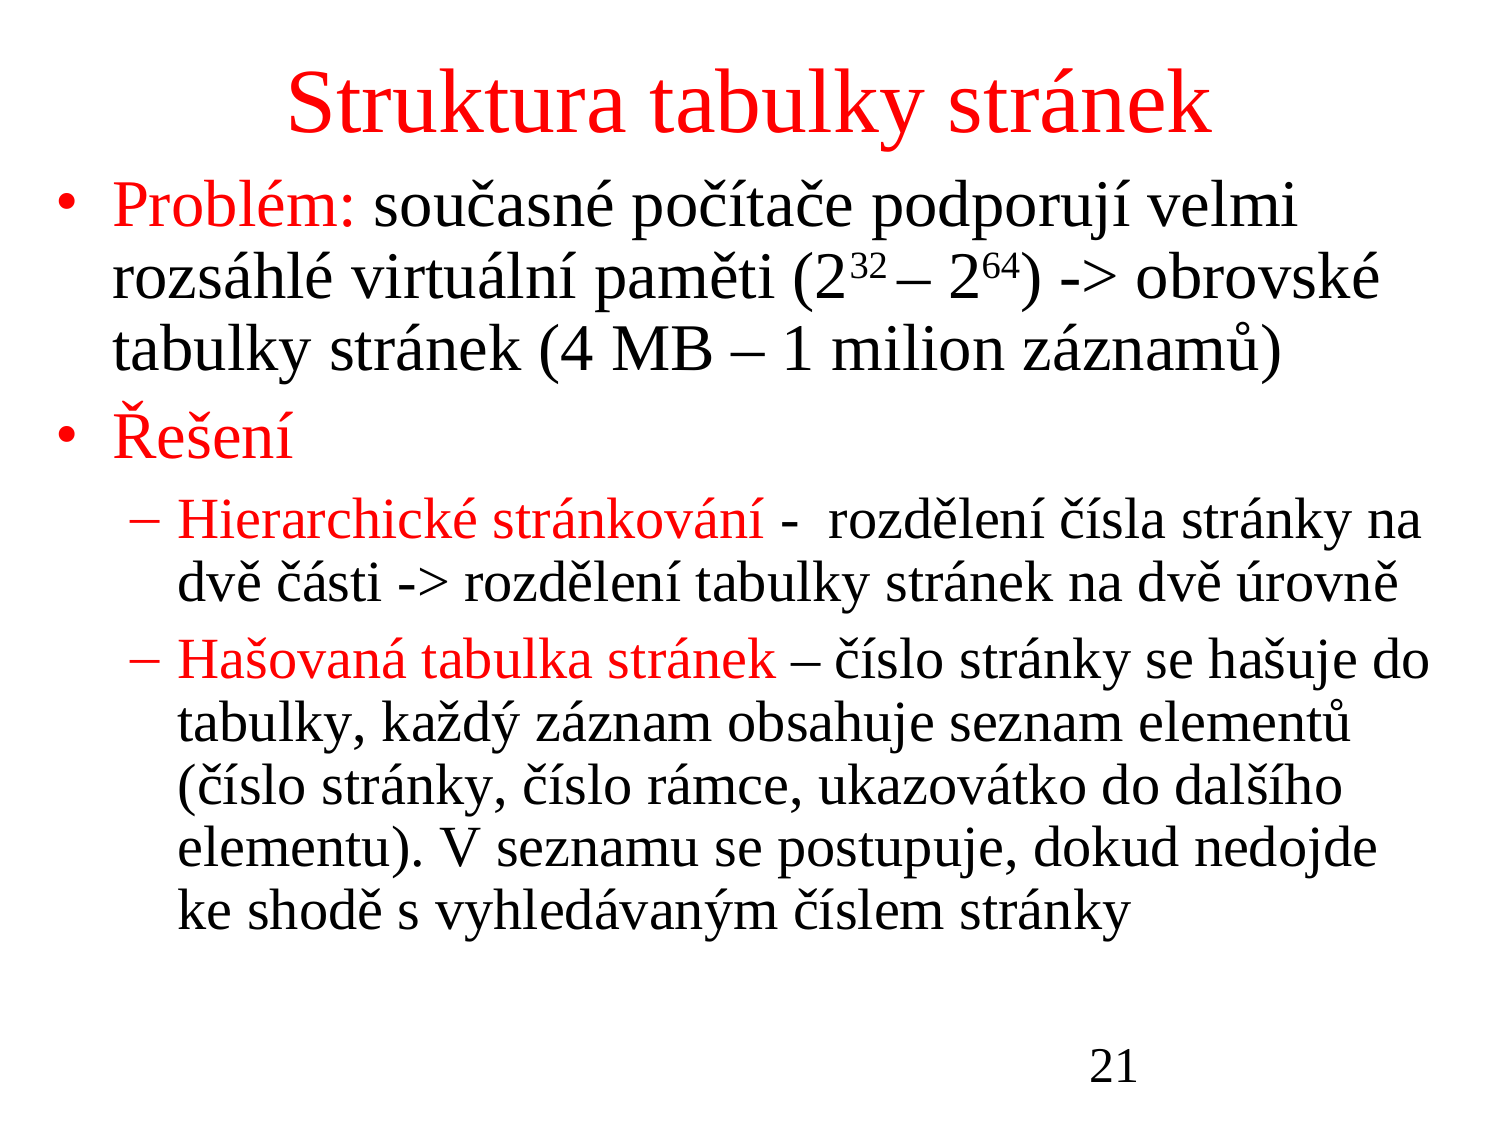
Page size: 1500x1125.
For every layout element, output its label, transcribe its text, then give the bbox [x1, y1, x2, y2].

list Problém: současné počítače podporují velmi rozsáhlé virtuální paměti (232 – 264) -> obrovské tabulky stránek (4 MB – 1 milion záznamů) Řešení Hierarchické stránkování - rozdělení čísla stránky na dvě části -> rozdělení tabulky stránek na dvě úrovně Hašovaná tabulka stránek – číslo stránky se hašuje do tabulky, každý záznam obsahuje seznam elementů (číslo stránky, číslo rámce, ukazovátko do dalšího elementu). V seznamu se postupuje, dokud nedojde ke shodě s vyhledávaným číslem stránky [41, 160, 1459, 1000]
title Struktura tabulky stránek [112, 31, 1388, 160]
